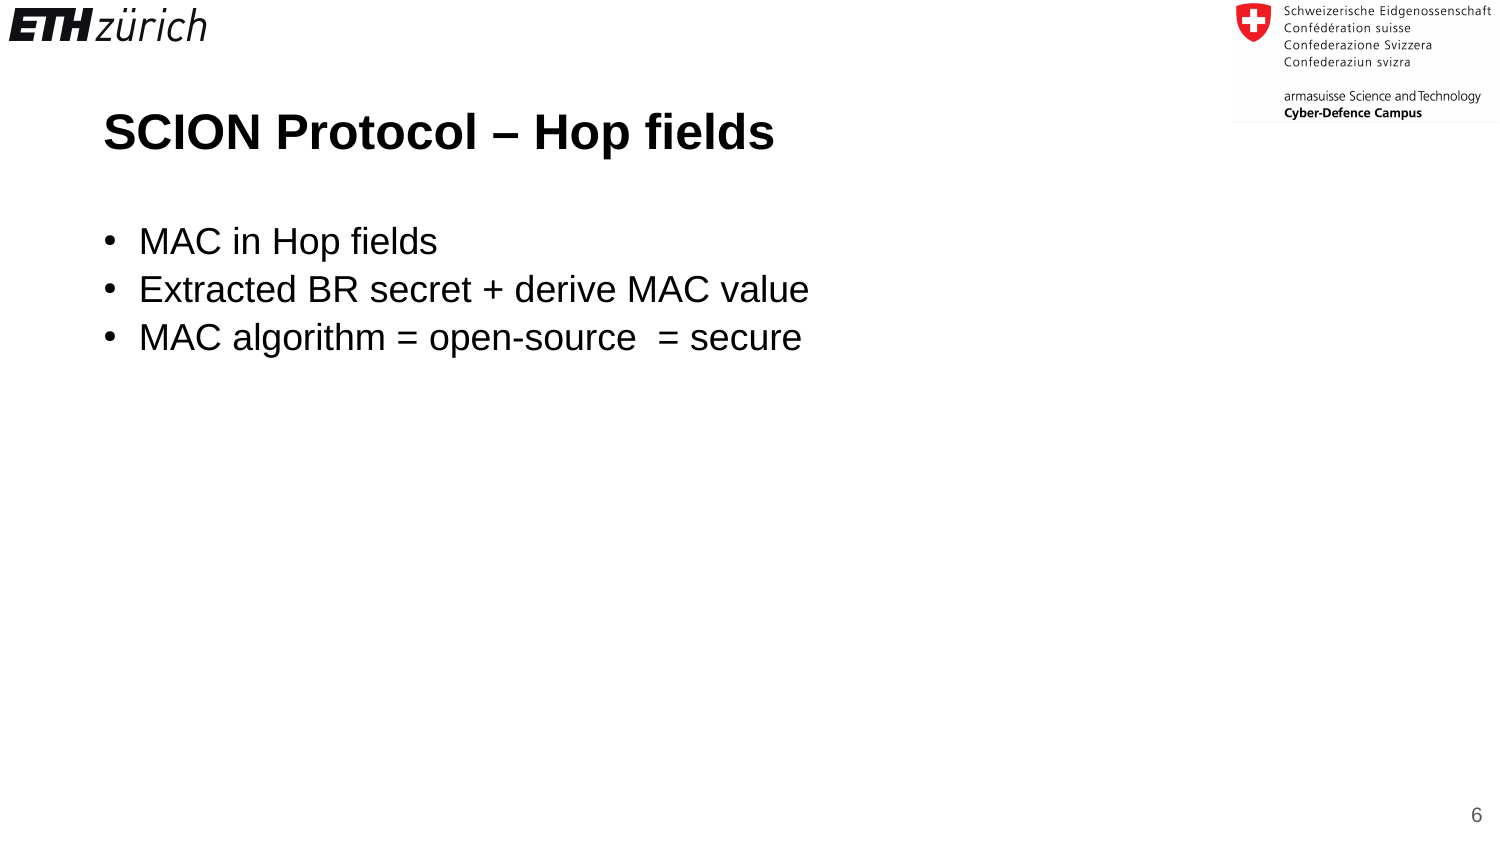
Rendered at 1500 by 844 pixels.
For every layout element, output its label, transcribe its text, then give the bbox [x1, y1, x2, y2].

text_box SCION Protocol – Hop fields [88, 88, 1182, 178]
picture [1231, 0, 1500, 123]
text_box MAC in Hop fields Extracted BR secret + derive MAC value MAC algorithm = open-source = secure [88, 206, 1152, 473]
picture [8, 8, 207, 42]
